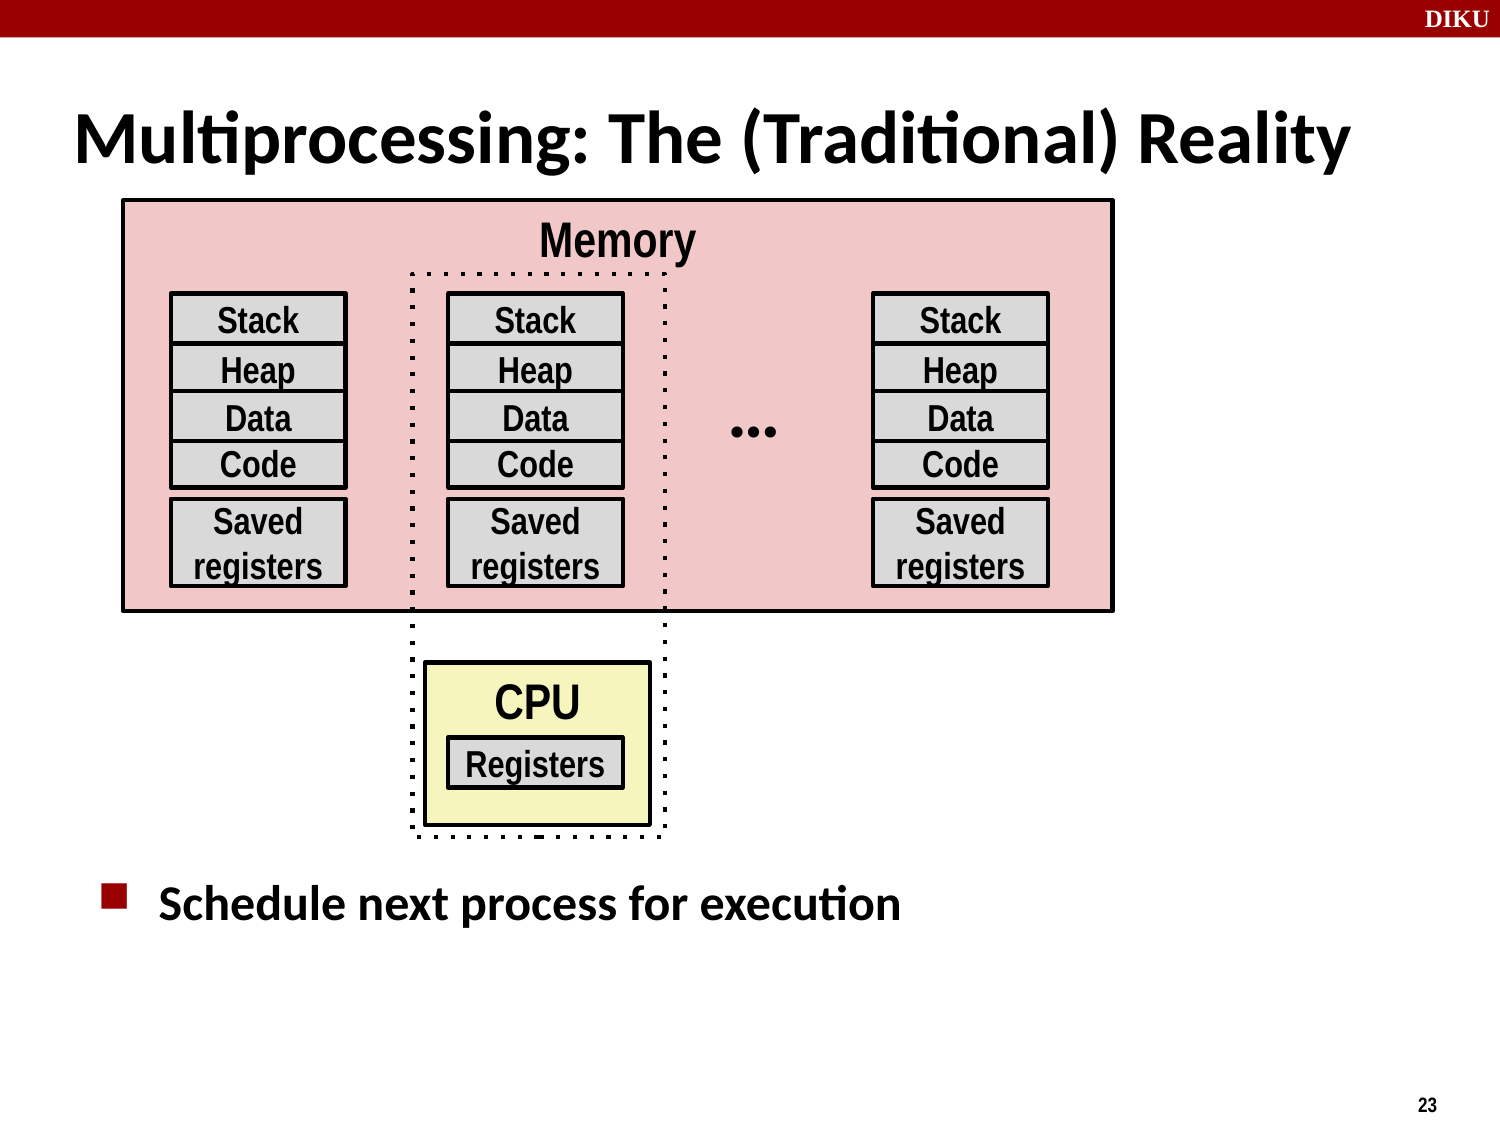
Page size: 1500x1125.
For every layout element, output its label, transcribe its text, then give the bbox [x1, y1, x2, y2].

text_box Saved registers [872, 498, 1048, 587]
text_box Memory [123, 199, 1113, 612]
text_box Stack [872, 293, 1048, 343]
text_box Saved registers [170, 498, 346, 587]
text_box Registers [447, 737, 623, 788]
text_box Heap [170, 343, 346, 390]
text_box Heap [985, 366, 992, 380]
text_box Stack [170, 293, 346, 343]
text_box Data [447, 390, 623, 441]
text_box Code [170, 441, 346, 488]
text_box … [713, 355, 796, 460]
text_box CPU [424, 662, 650, 825]
title Multiprocessing: The (Traditional) Reality [58, 71, 1450, 197]
text_box Saved registers [447, 498, 623, 587]
text_box Heap [872, 343, 1048, 390]
list Schedule next process for execution [87, 862, 1488, 950]
text_box Data [872, 390, 1048, 441]
text_box Stack [447, 293, 623, 343]
text_box Heap [282, 366, 289, 380]
text_box Code [872, 441, 1048, 488]
text_box Heap [447, 343, 623, 390]
text_box Code [447, 441, 623, 488]
text_box Data [170, 390, 346, 441]
text_box Heap [560, 366, 567, 380]
